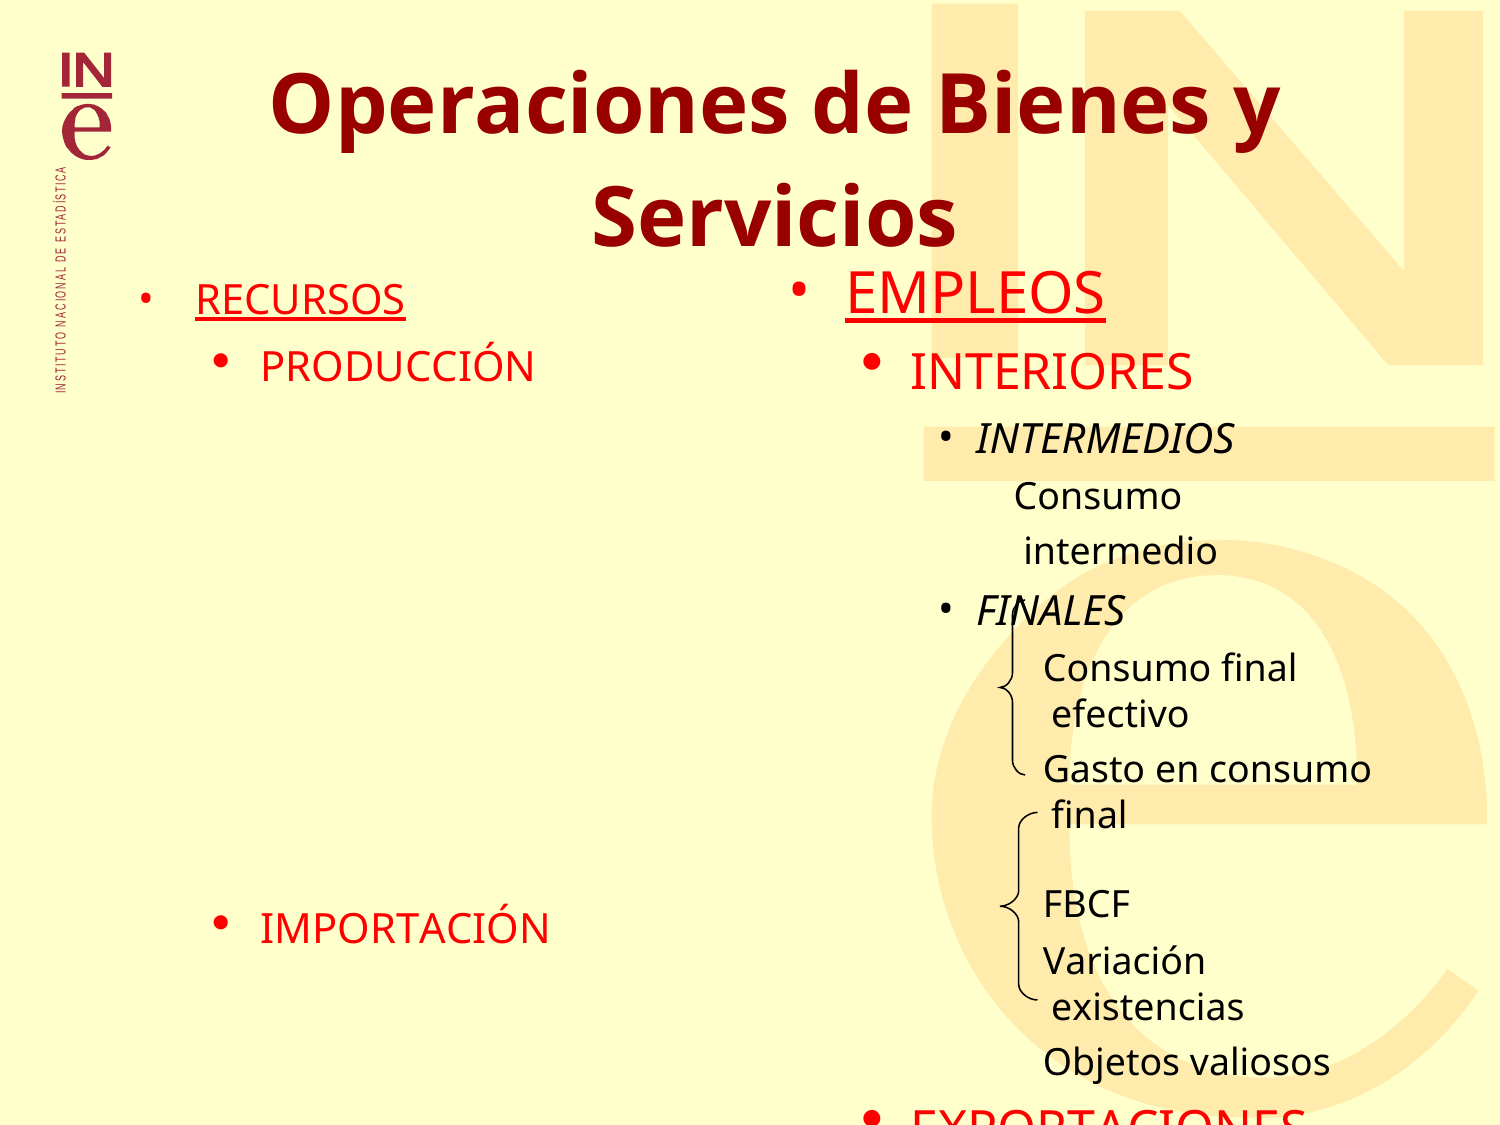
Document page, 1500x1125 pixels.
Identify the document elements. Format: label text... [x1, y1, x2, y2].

title Operaciones de Bienes y Servicios [137, 37, 1413, 252]
list RECURSOS PRODUCCIÓN IMPORTACIÓN [125, 262, 751, 951]
list EMPLEOS INTERIORES INTERMEDIOS Consumo intermedio FINALES Consumo final efectivo Gasto en consumo final FBCF Variación existencias Objetos valiosos EXPORTACIONES [774, 249, 1401, 1125]
